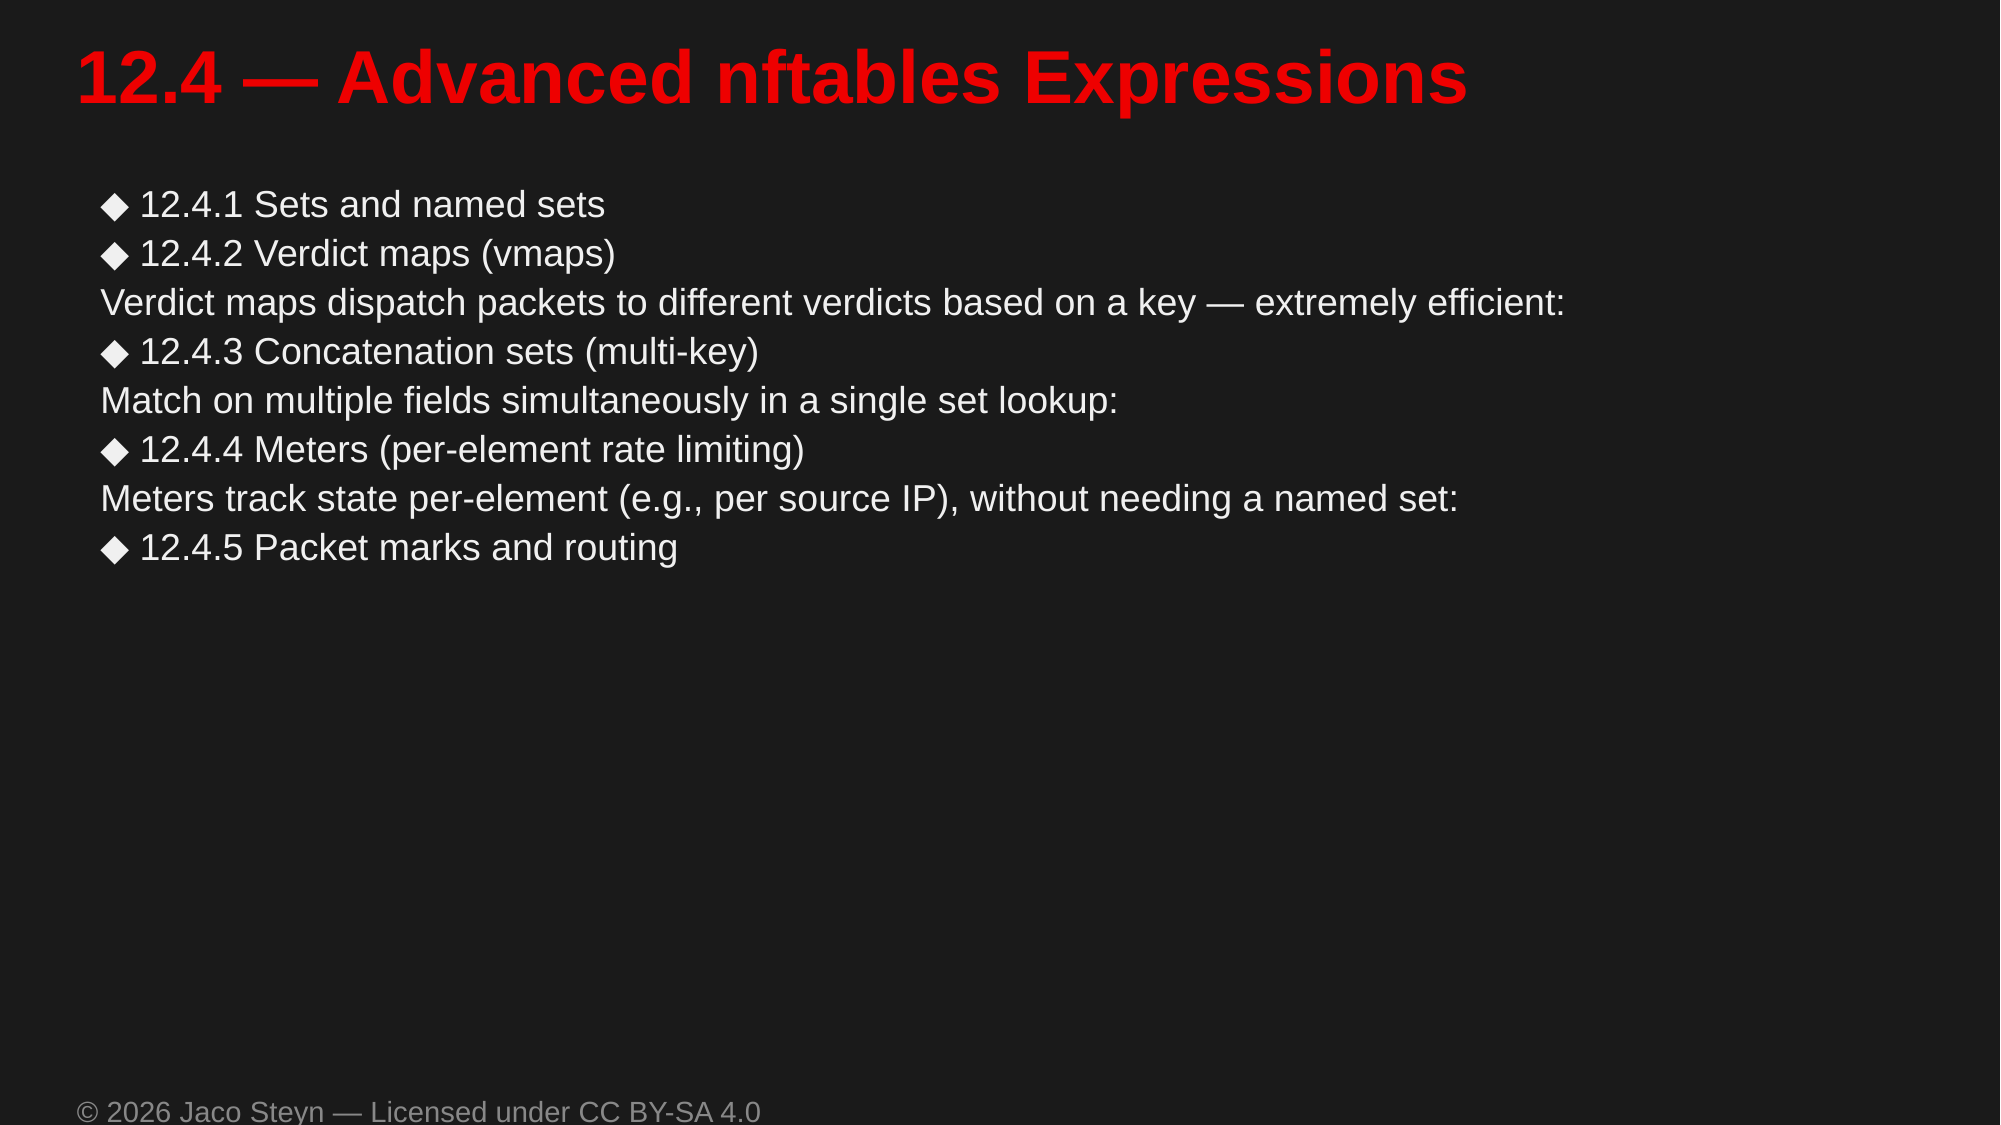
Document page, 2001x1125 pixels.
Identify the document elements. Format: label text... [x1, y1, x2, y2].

text_box 12.4 — Advanced nftables Expressions [59, 23, 1942, 154]
text_box © 2026 Jaco Steyn — Licensed under CC BY-SA 4.0 [59, 1083, 1942, 1120]
text_box ◆ 12.4.1 Sets and named sets ◆ 12.4.2 Verdict maps (vmaps) Verdict maps dispatch packets to different verdicts based on a key — extremely efficient: ◆ 12.4.3 Concatenation sets (multi-key) Match on multiple fields simultaneously in a single set lookup: ◆ 12.4.4 Meters (per-element rate limiting) Meters track state per-element (e.g., per source IP), without needing a named set: ◆ 12.4.5 Packet marks and routing [59, 171, 1942, 1083]
